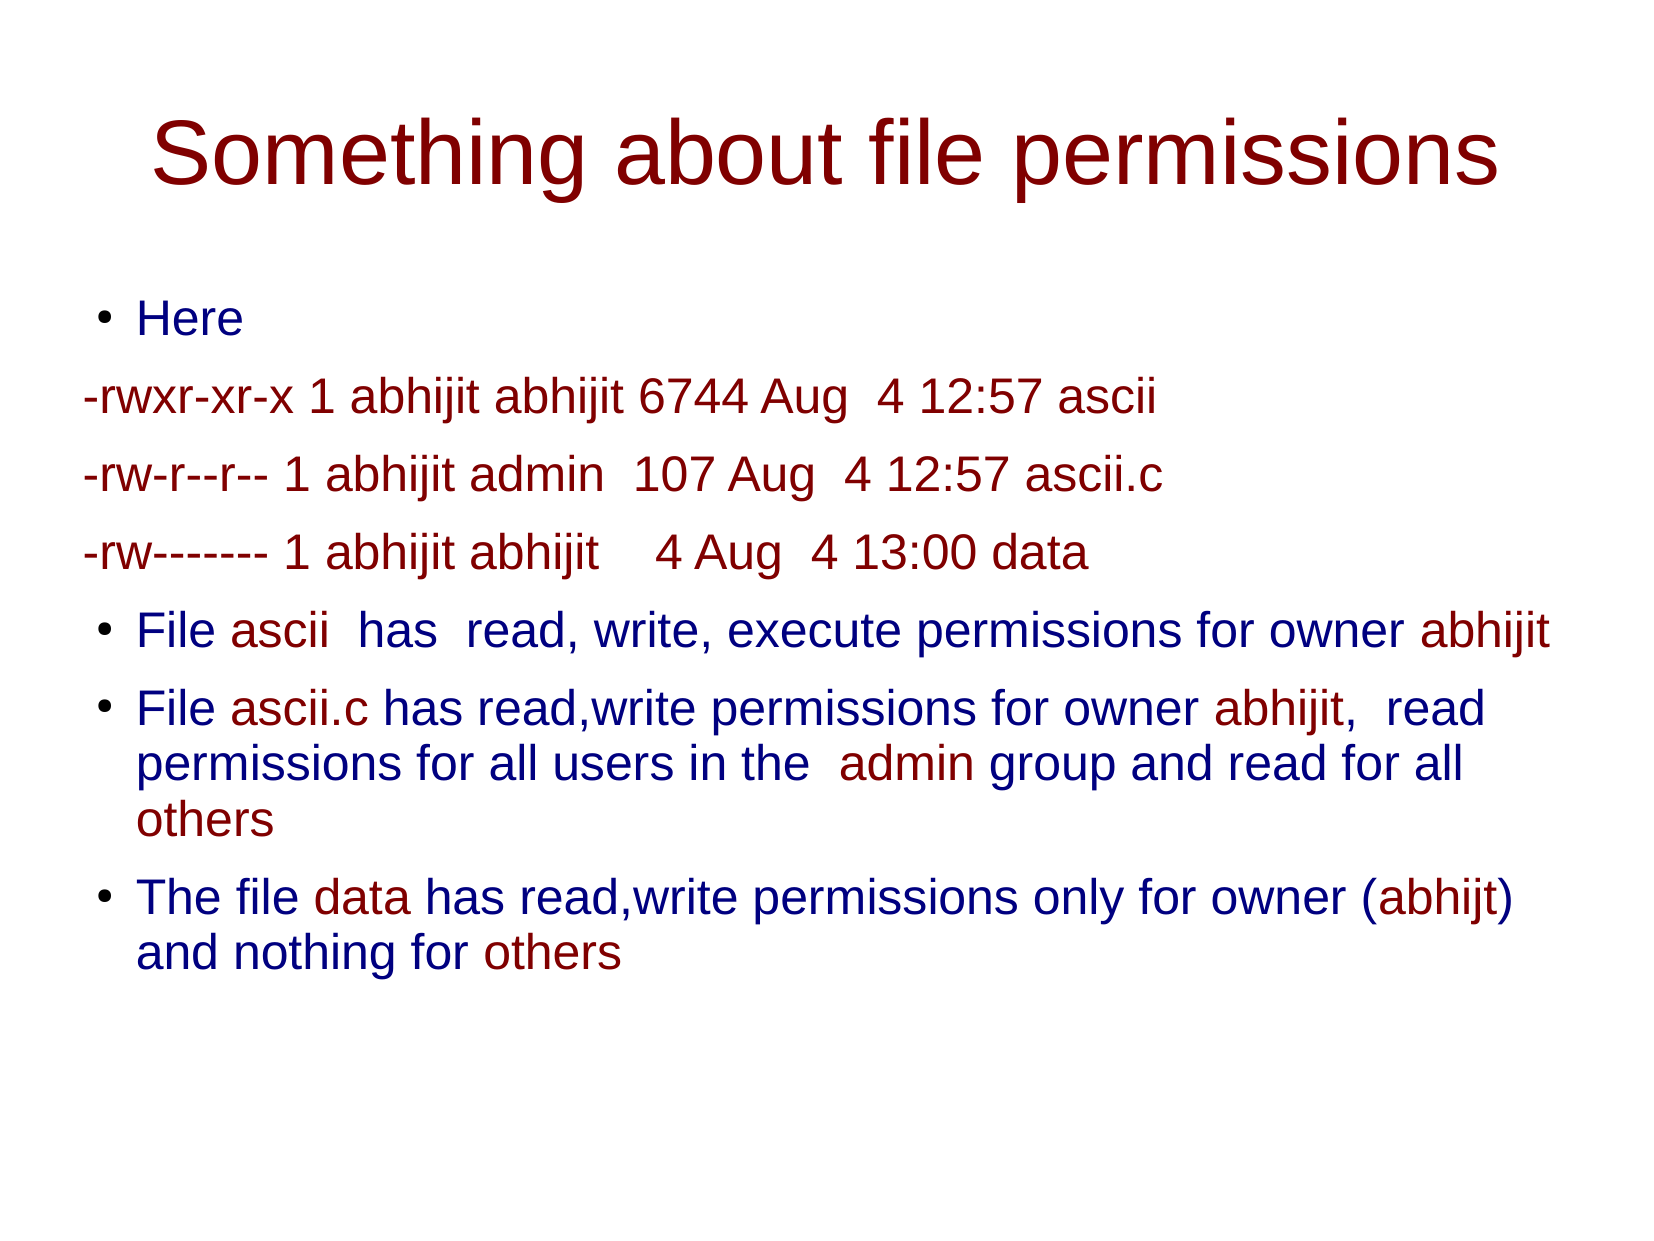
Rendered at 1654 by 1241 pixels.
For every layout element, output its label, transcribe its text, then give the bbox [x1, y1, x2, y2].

title Something about file permissions [82, 49, 1571, 257]
list Here -rwxr-xr-x 1 abhijit abhijit 6744 Aug 4 12:57 ascii -rw-r--r-- 1 abhijit admin 107 Aug 4 12:57 ascii.c -rw------- 1 abhijit abhijit 4 Aug 4 13:00 data File ascii has read, write, execute permissions for owner abhijit File ascii.c has read,write permissions for owner abhijit, read permissions for all users in the admin group and read for all others The file data has read,write permissions only for owner (abhijt) and nothing for others [82, 290, 1571, 1010]
